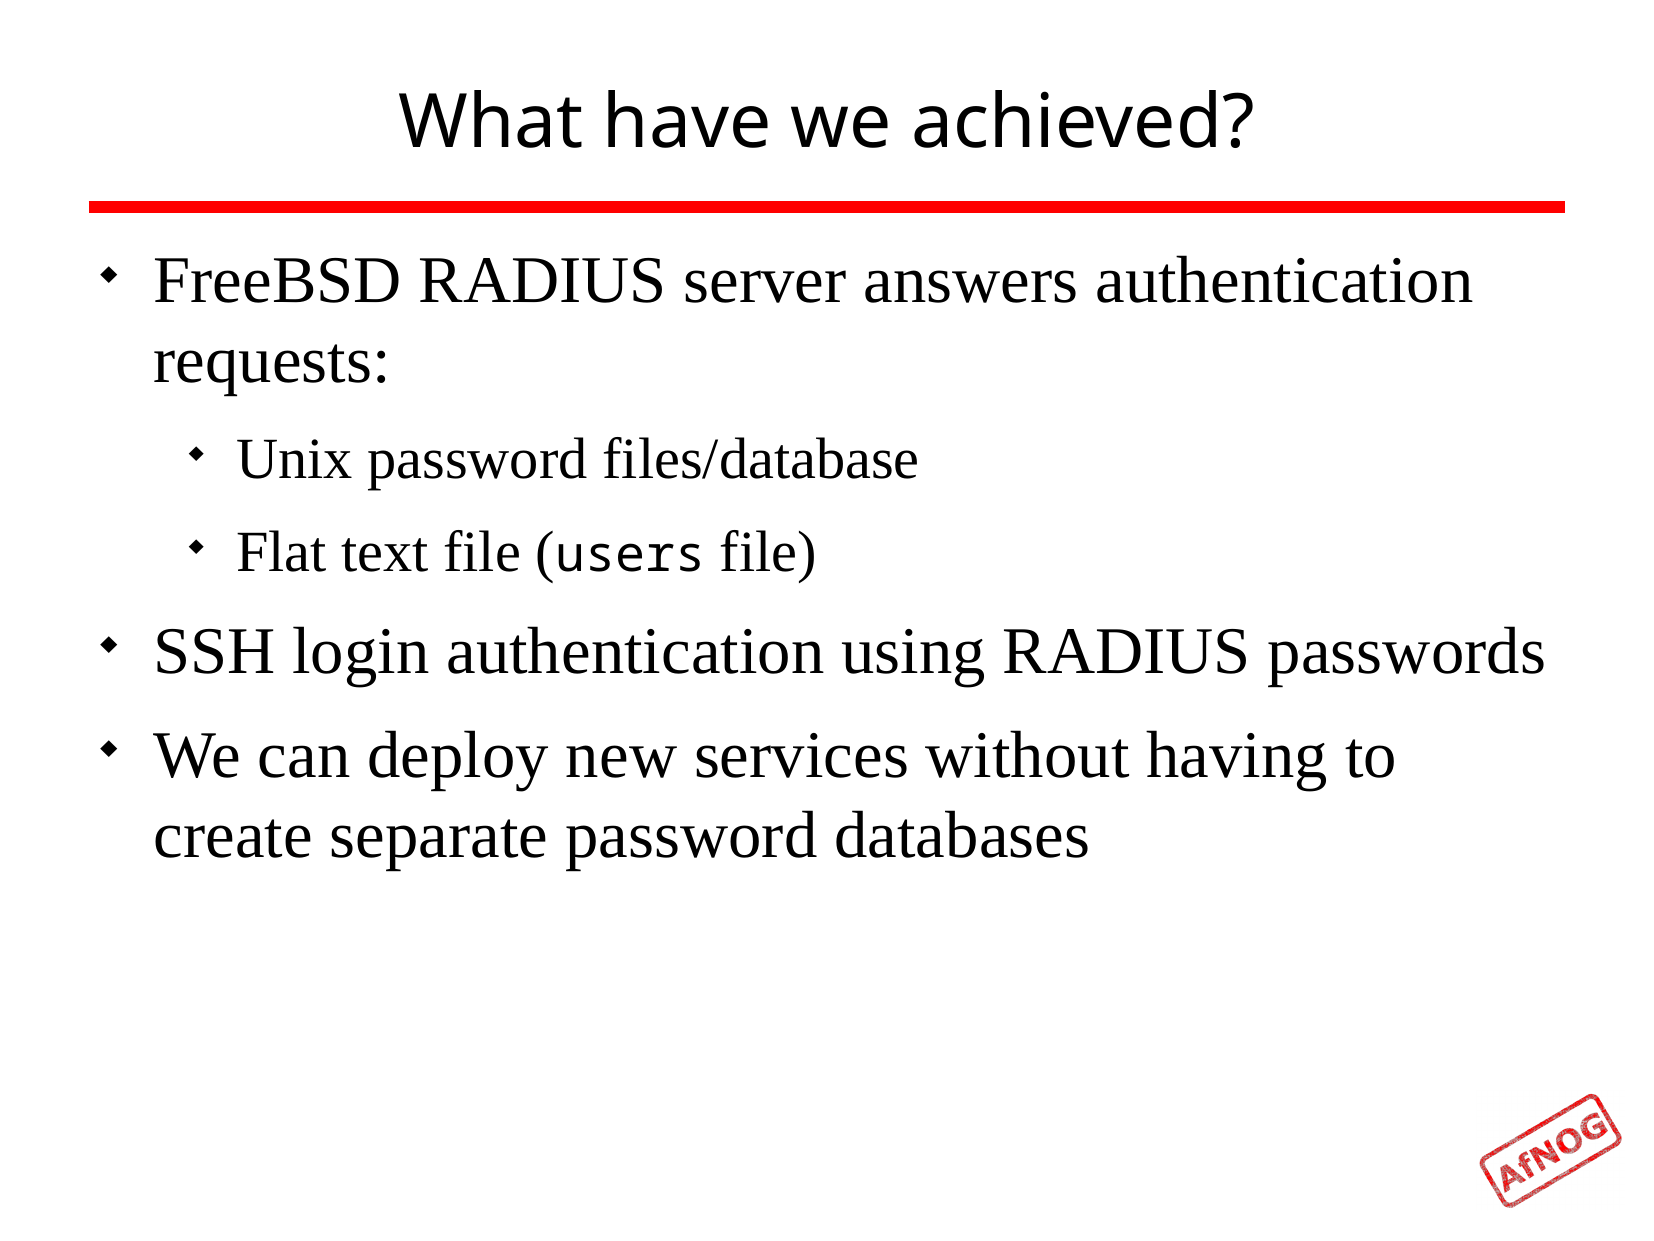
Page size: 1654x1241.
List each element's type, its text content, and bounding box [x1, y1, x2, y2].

picture [1476, 1090, 1625, 1211]
list FreeBSD RADIUS server answers authentication requests: Unix password files/database Flat text file (users file) SSH login authentication using RADIUS passwords We can deploy new services without having to create separate password databases [82, 236, 1571, 1123]
title What have we achieved? [82, 29, 1571, 207]
